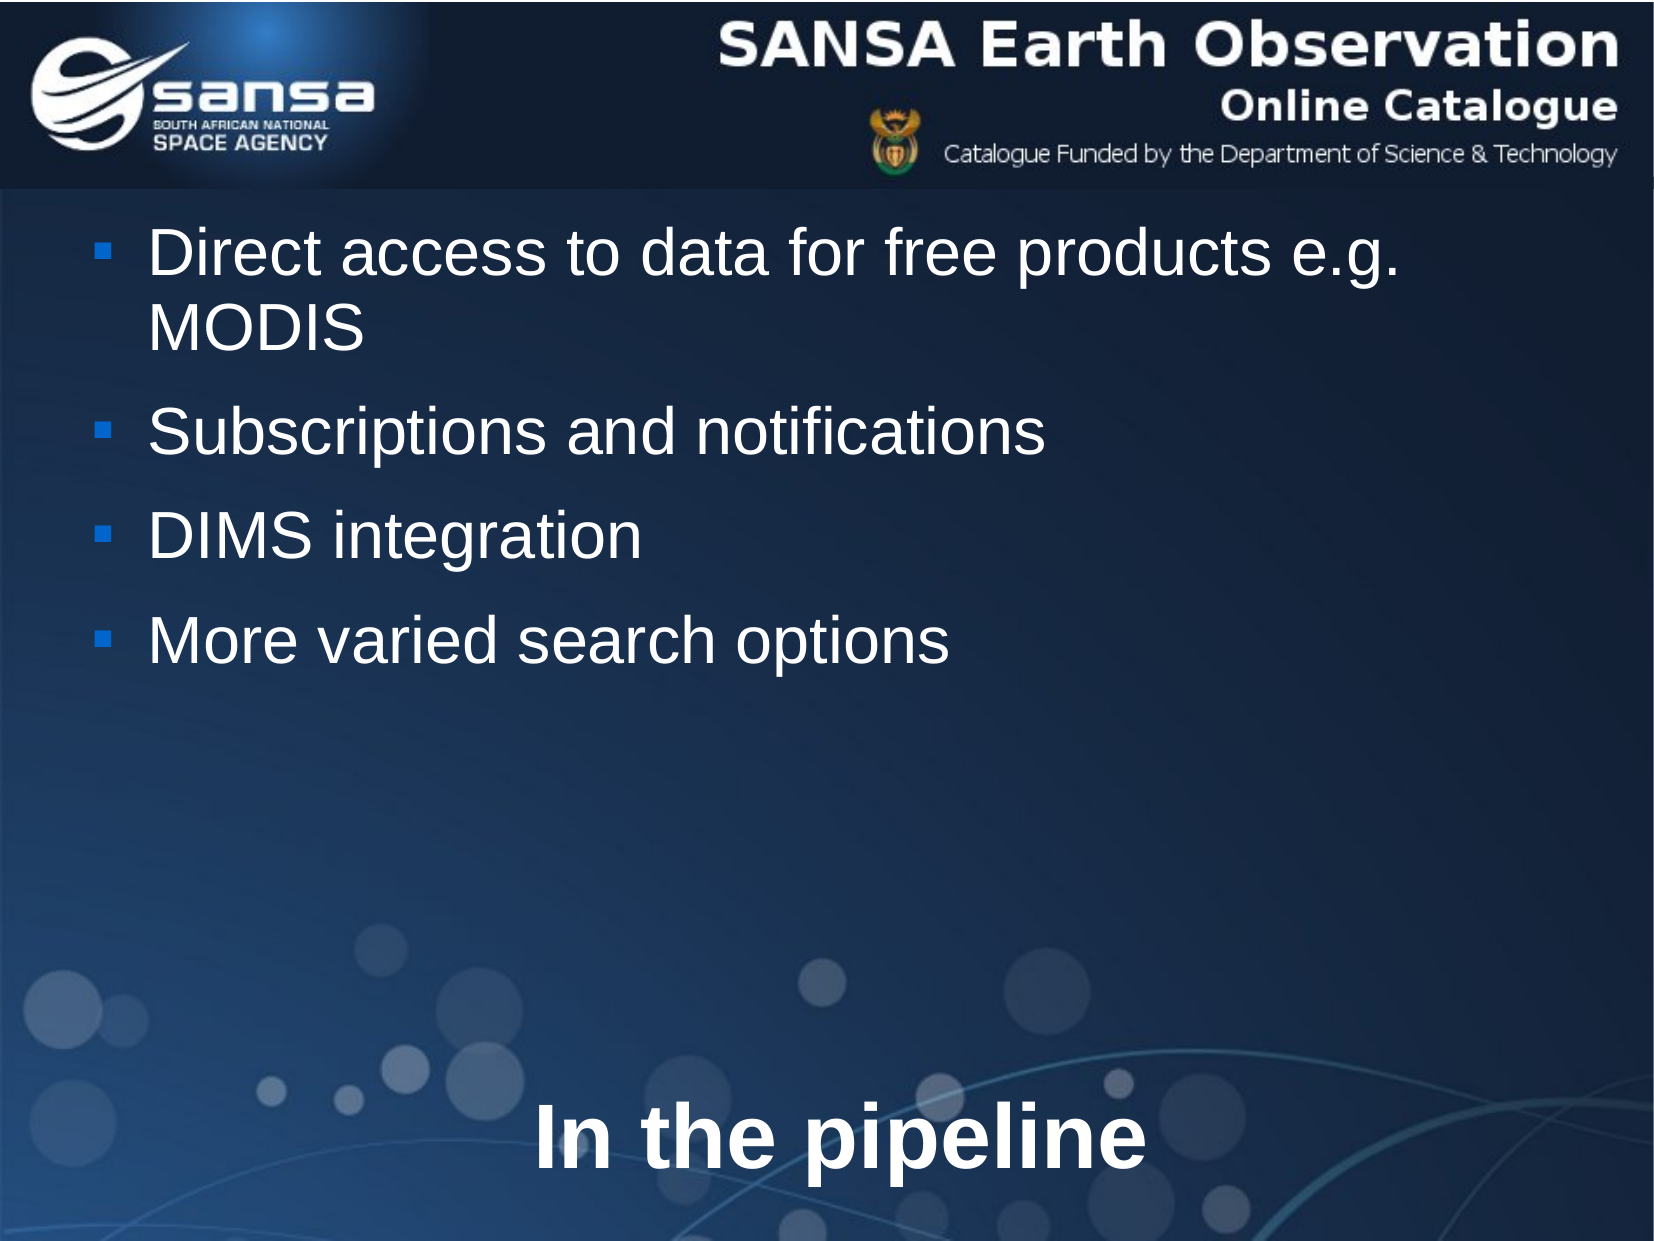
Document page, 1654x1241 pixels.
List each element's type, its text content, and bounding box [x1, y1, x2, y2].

list Direct access to data for free products e.g. MODIS Subscriptions and notifications DIMS integration More varied search options [76, 215, 1565, 1034]
picture [0, 2, 1654, 1033]
title In the pipeline [0, 1033, 1654, 1241]
